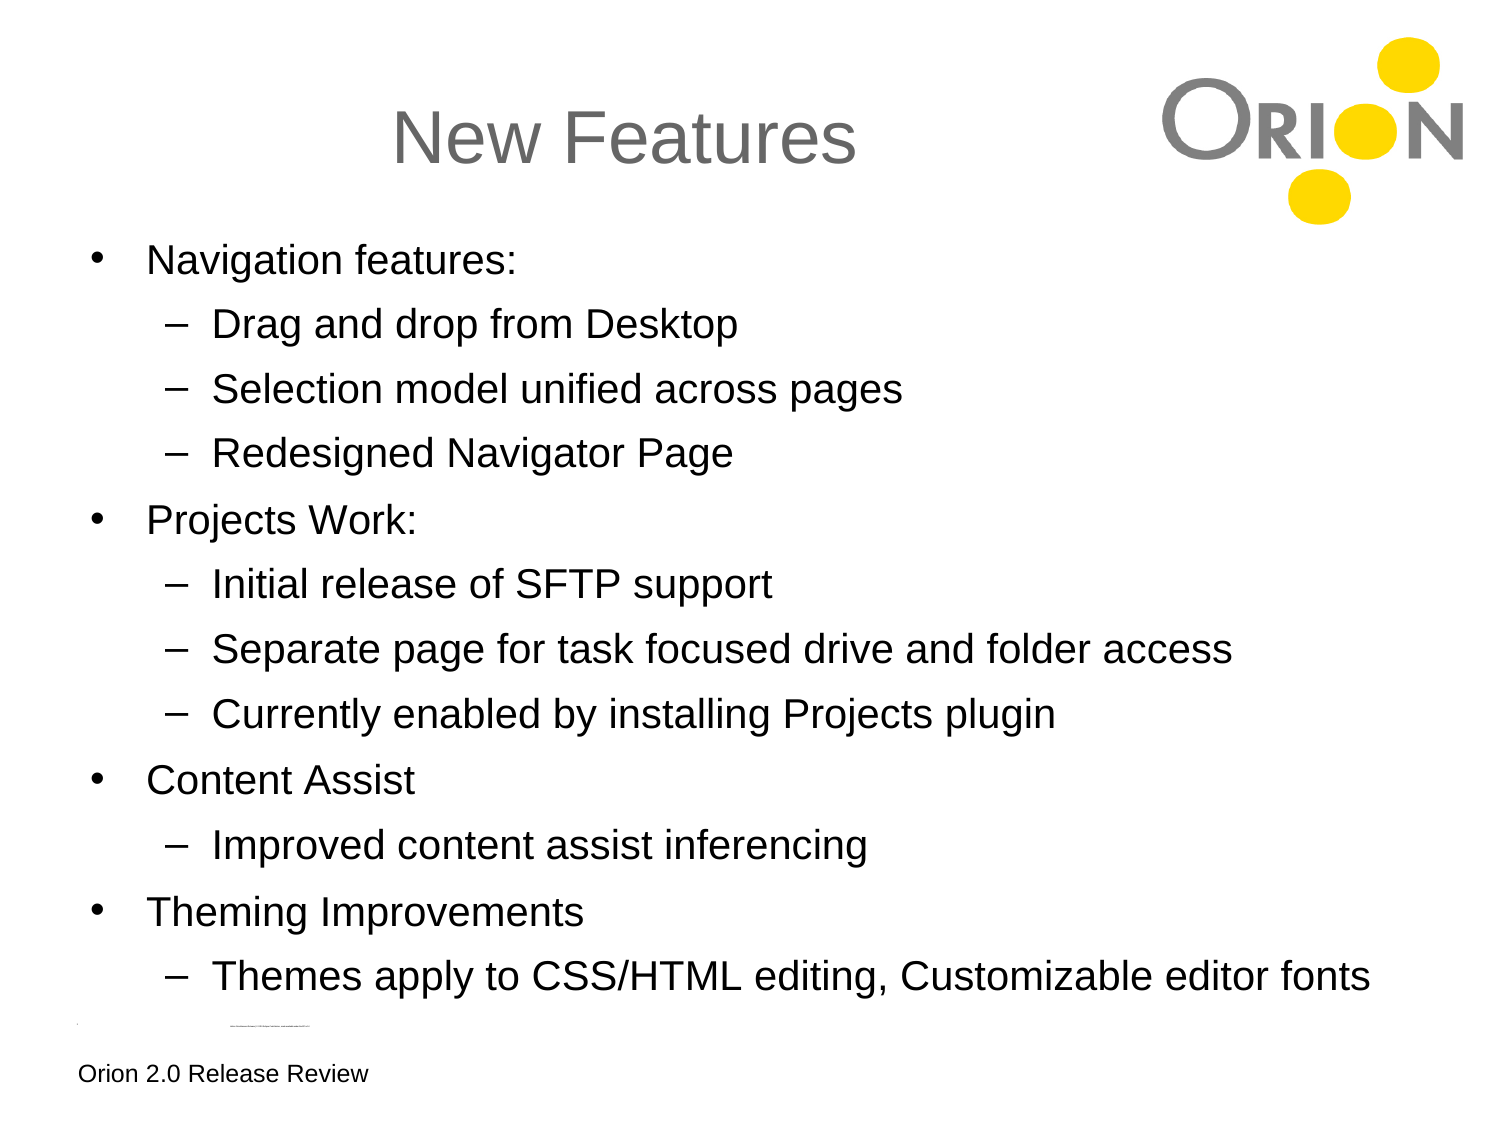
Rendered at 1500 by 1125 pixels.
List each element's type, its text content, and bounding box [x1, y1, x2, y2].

title New Features [74, 45, 1176, 233]
picture [1162, 37, 1463, 224]
list Navigation features: Drag and drop from Desktop Selection model unified across pages Redesigned Navigator Page Projects Work: Initial release of SFTP support Separate page for task focused drive and folder access Currently enabled by installing Projects plugin Content Assist Improved content assist inferencing Theming Improvements Themes apply to CSS/HTML editing, Customizable editor fonts [75, 224, 1463, 1007]
